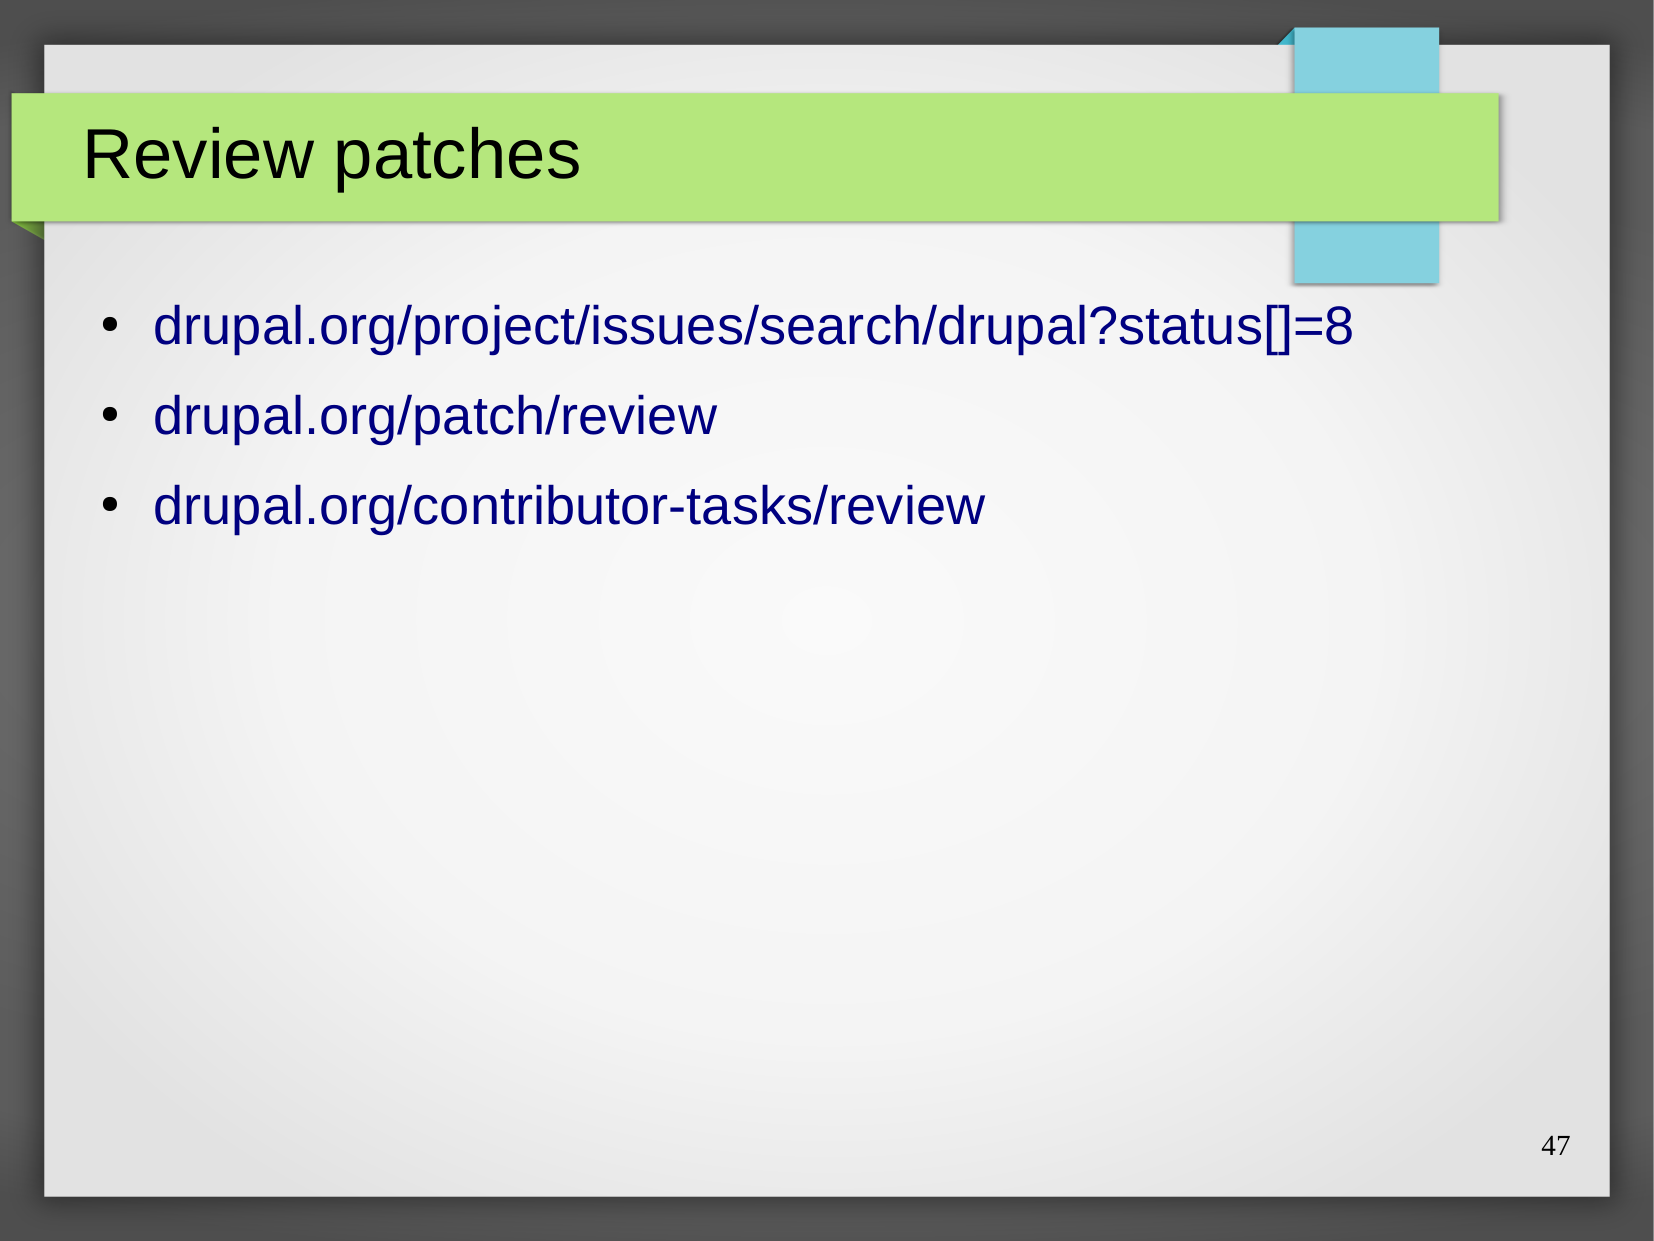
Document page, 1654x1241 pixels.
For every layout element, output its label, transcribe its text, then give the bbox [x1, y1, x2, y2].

picture [0, 0, 1654, 1241]
list drupal.org/project/issues/search/drupal?status[]=8 drupal.org/patch/review drupal.org/contributor-tasks/review [82, 295, 1571, 1015]
title Review patches [82, 94, 1264, 213]
